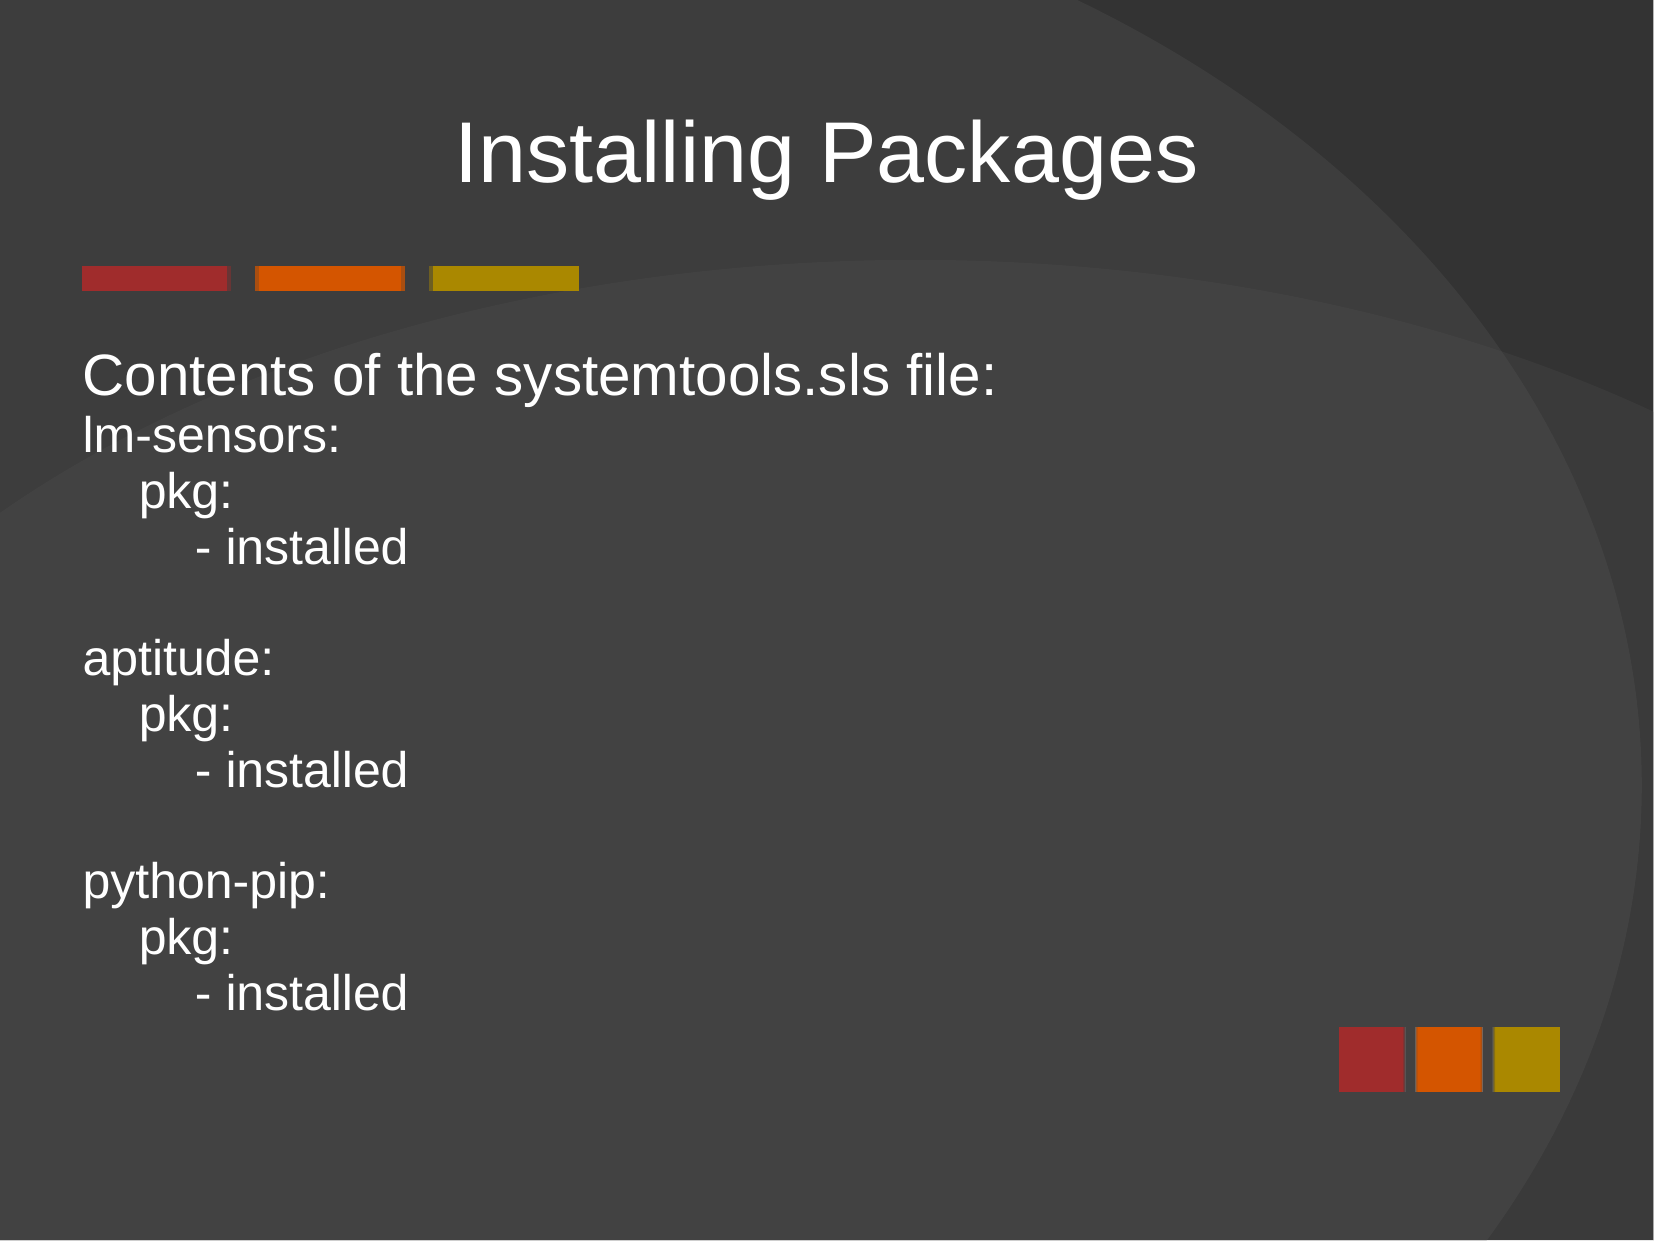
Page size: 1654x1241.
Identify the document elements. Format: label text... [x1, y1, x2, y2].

title Installing Packages [82, 49, 1571, 257]
subtitle Contents of the systemtools.sls file: lm-sensors: pkg: - installed aptitude: pkg: - installed python-pip: pkg: - installed [82, 312, 1571, 1051]
picture [82, 266, 579, 291]
picture [1339, 1051, 1560, 1092]
